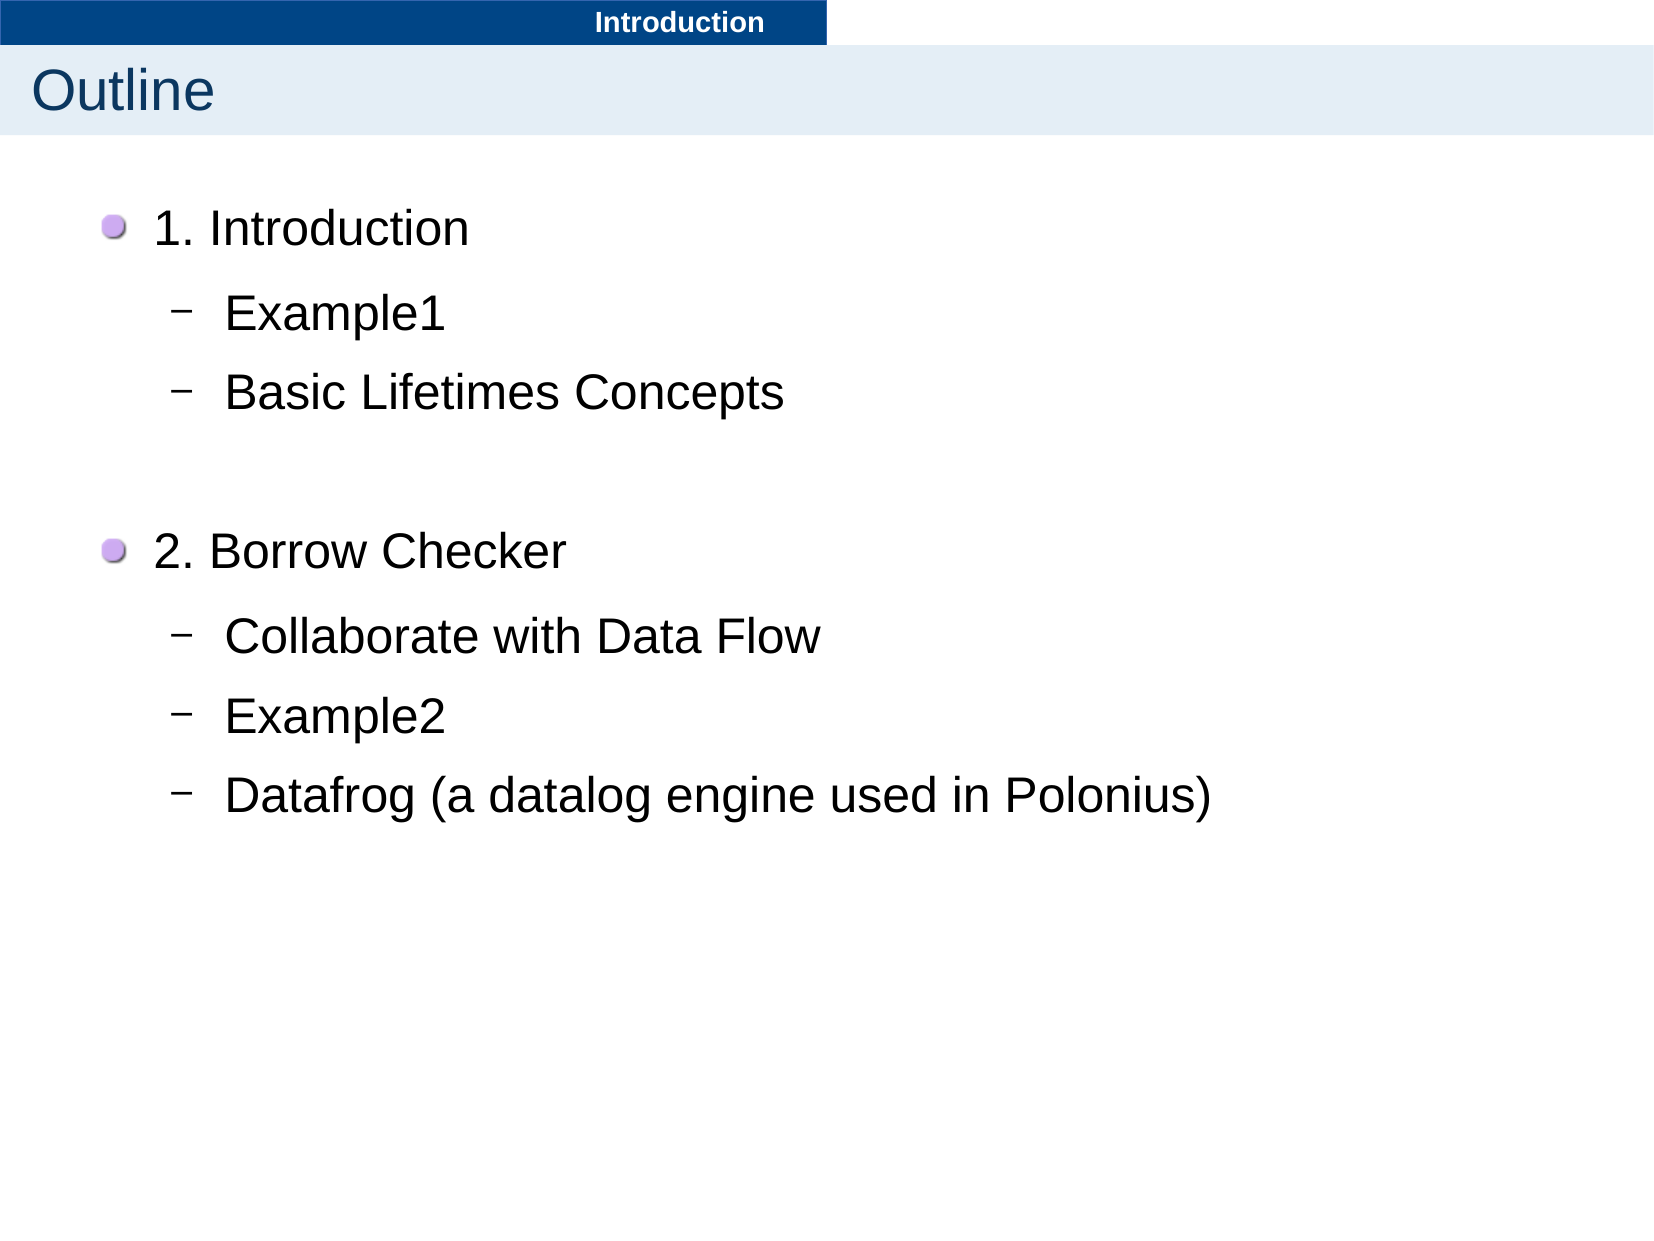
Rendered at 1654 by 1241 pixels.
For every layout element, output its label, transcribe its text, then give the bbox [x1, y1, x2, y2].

list 1. Introduction Example1 Basic Lifetimes Concepts 2. Borrow Checker Collaborate with Data Flow Example2 Datafrog (a datalog engine used in Polonius) [82, 199, 1571, 1186]
title Introduction [0, 0, 766, 45]
text_box Outline [0, 45, 1654, 136]
